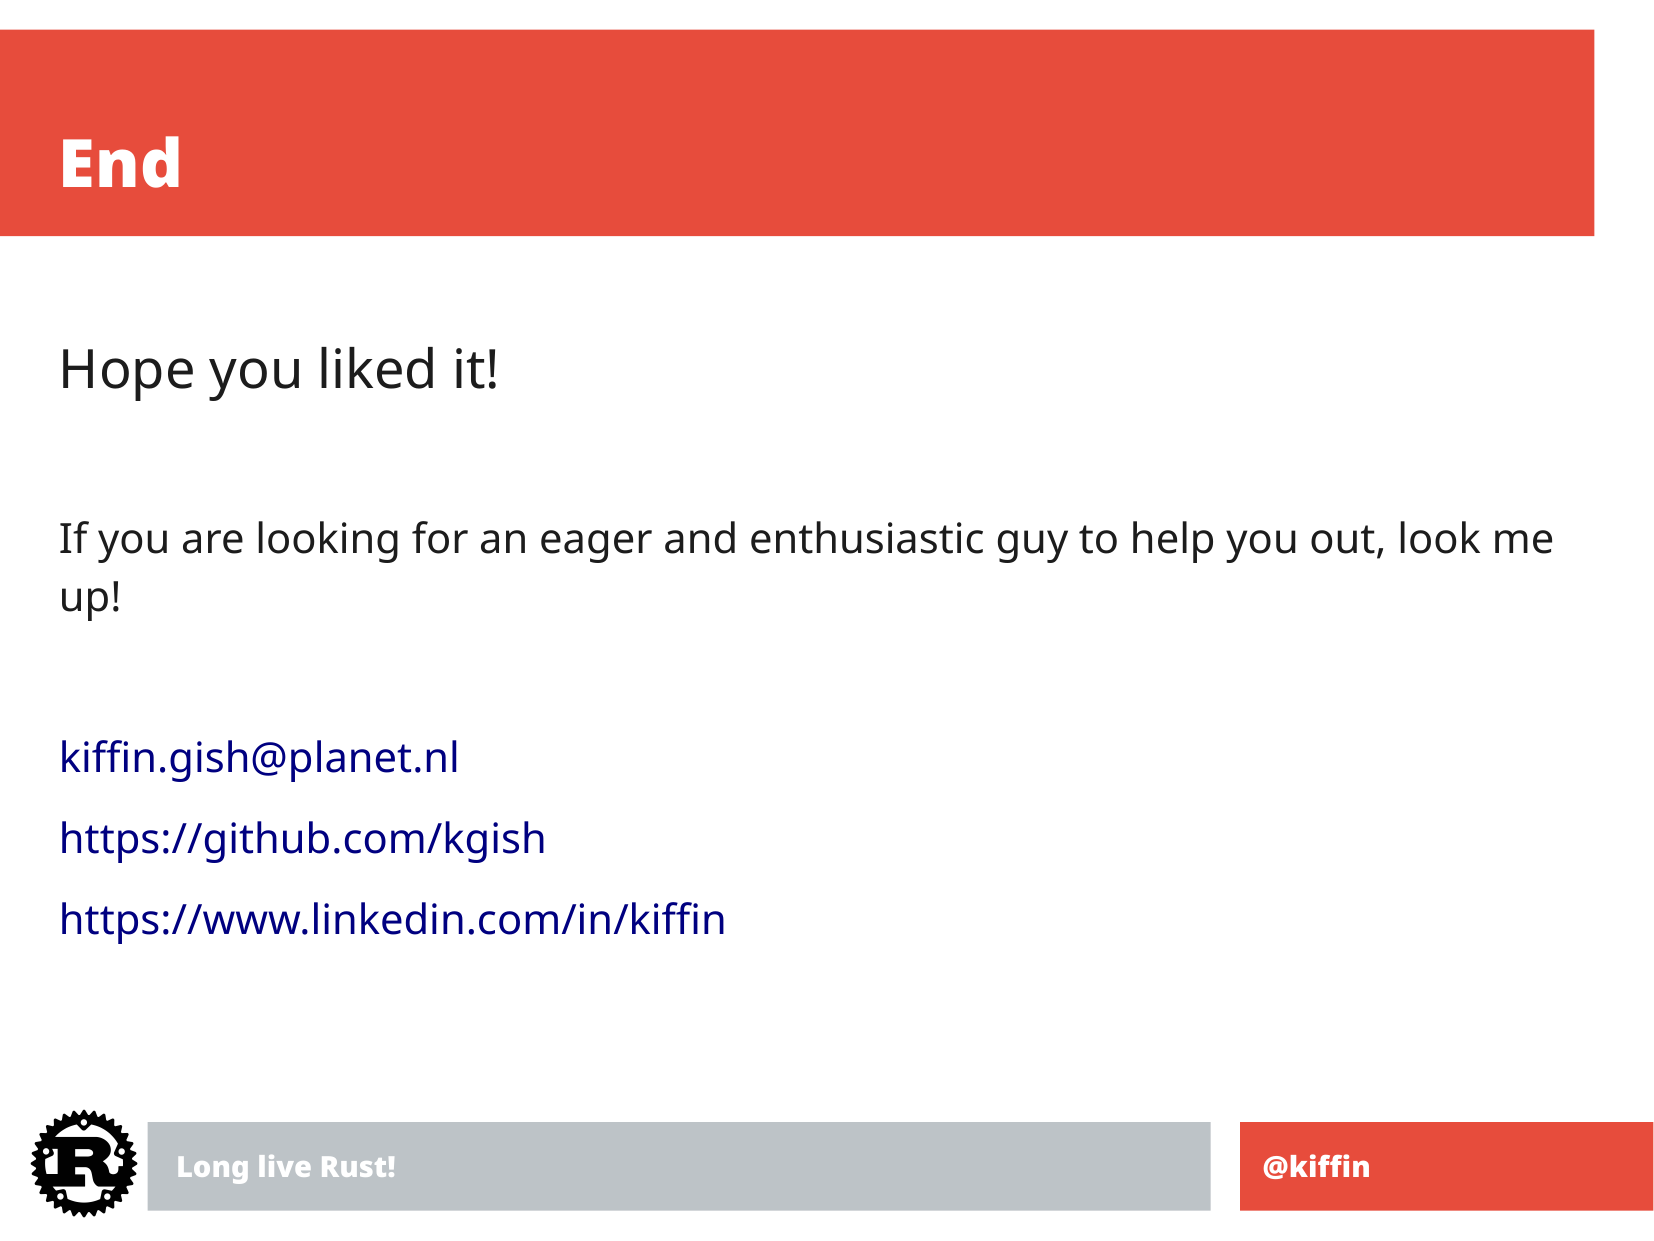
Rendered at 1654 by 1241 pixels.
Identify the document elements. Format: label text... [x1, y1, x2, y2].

text_box @kiffin [1262, 1122, 1654, 1211]
list Hope you liked it! If you are looking for an eager and enthusiastic guy to help you out, look me up! kiffin.gish@planet.nl https://github.com/kgish https://www.linkedin.com/in/kiffin [58, 330, 1565, 1081]
title End [59, 59, 1595, 207]
picture [30, 1109, 138, 1218]
text_box Long live Rust! [176, 1122, 1201, 1211]
